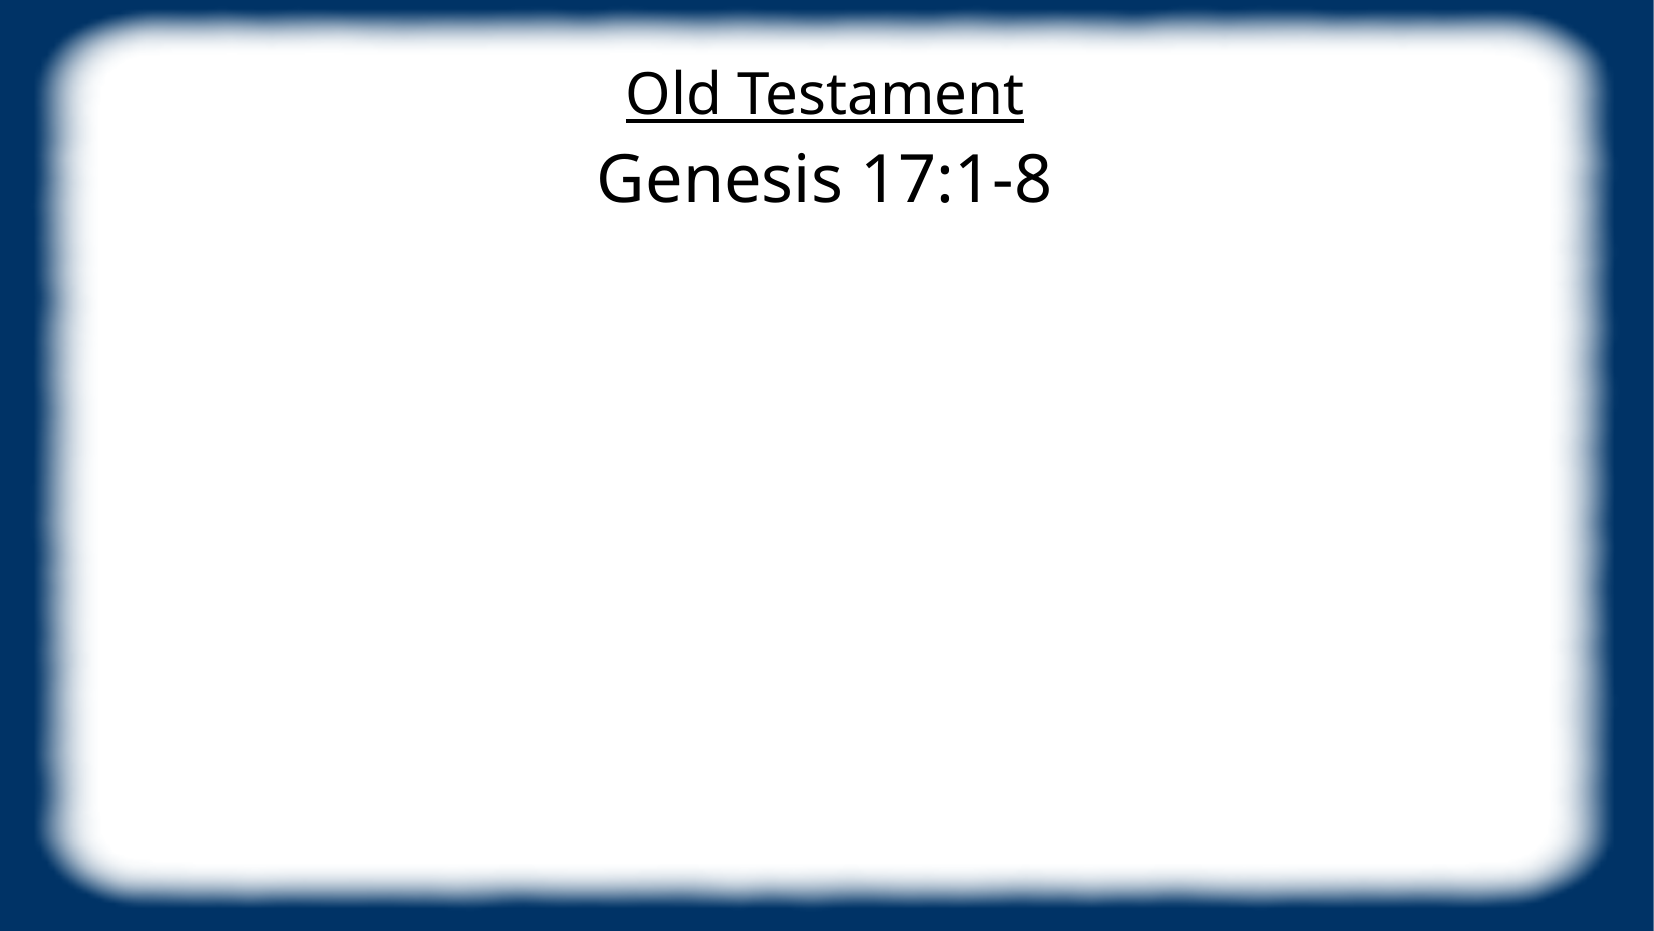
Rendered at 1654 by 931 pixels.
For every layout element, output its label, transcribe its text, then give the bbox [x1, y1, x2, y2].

picture [0, 0, 1654, 931]
text_box Old Testament Genesis 17:1-8 [105, 45, 1546, 226]
